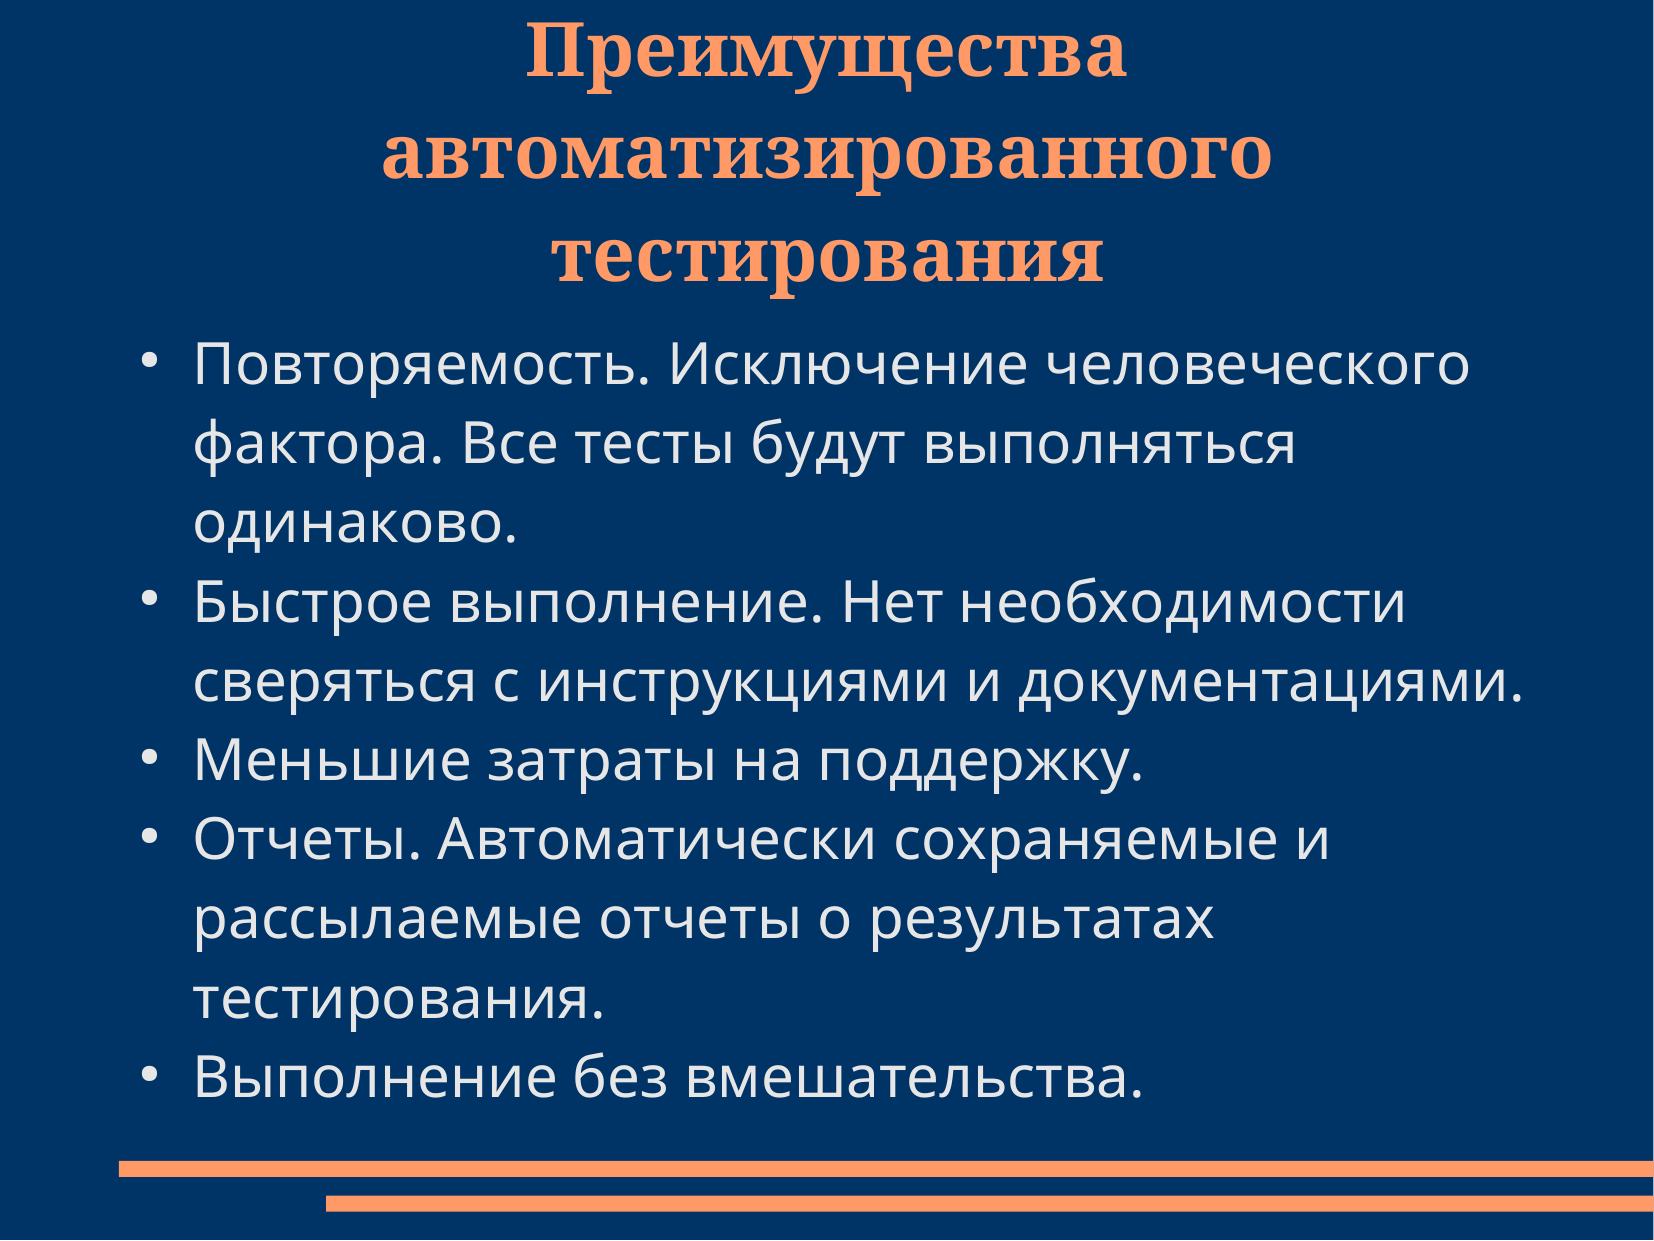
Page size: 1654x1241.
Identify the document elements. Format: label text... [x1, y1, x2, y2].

title Преимущества автоматизированного тестирования [121, 21, 1534, 278]
list Повторяемость. Исключение человеческого фактора. Все тесты будут выполняться одинаково. Быстрое выполнение. Нет необходимости сверяться с инструкциями и документациями. Меньшие затраты на поддержку. Отчеты. Автоматически сохраняемые и рассылаемые отчеты о результатах тестирования. Выполнение без вмешательства. [121, 322, 1561, 1126]
